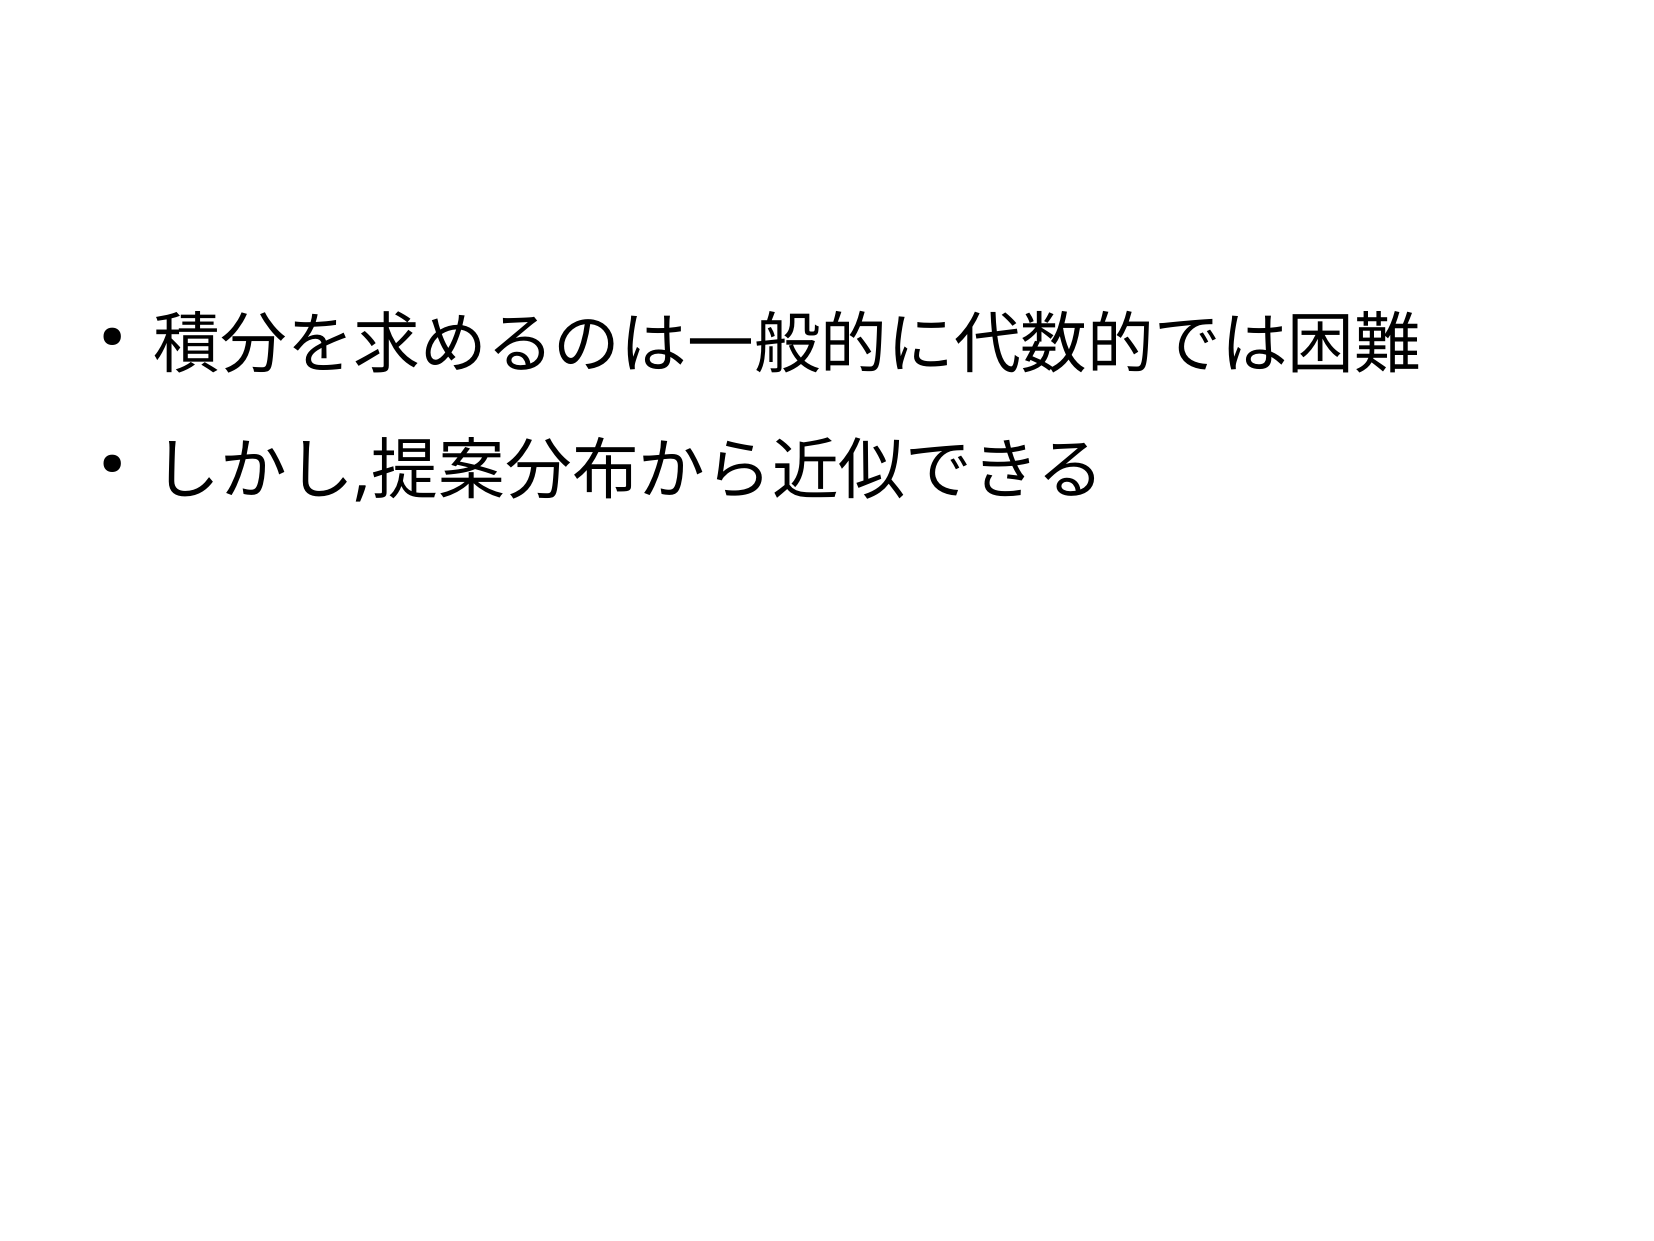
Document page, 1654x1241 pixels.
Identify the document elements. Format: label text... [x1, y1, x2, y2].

list 積分を求めるのは一般的に代数的では困難 しかし,提案分布から近似できる [82, 290, 1571, 1109]
